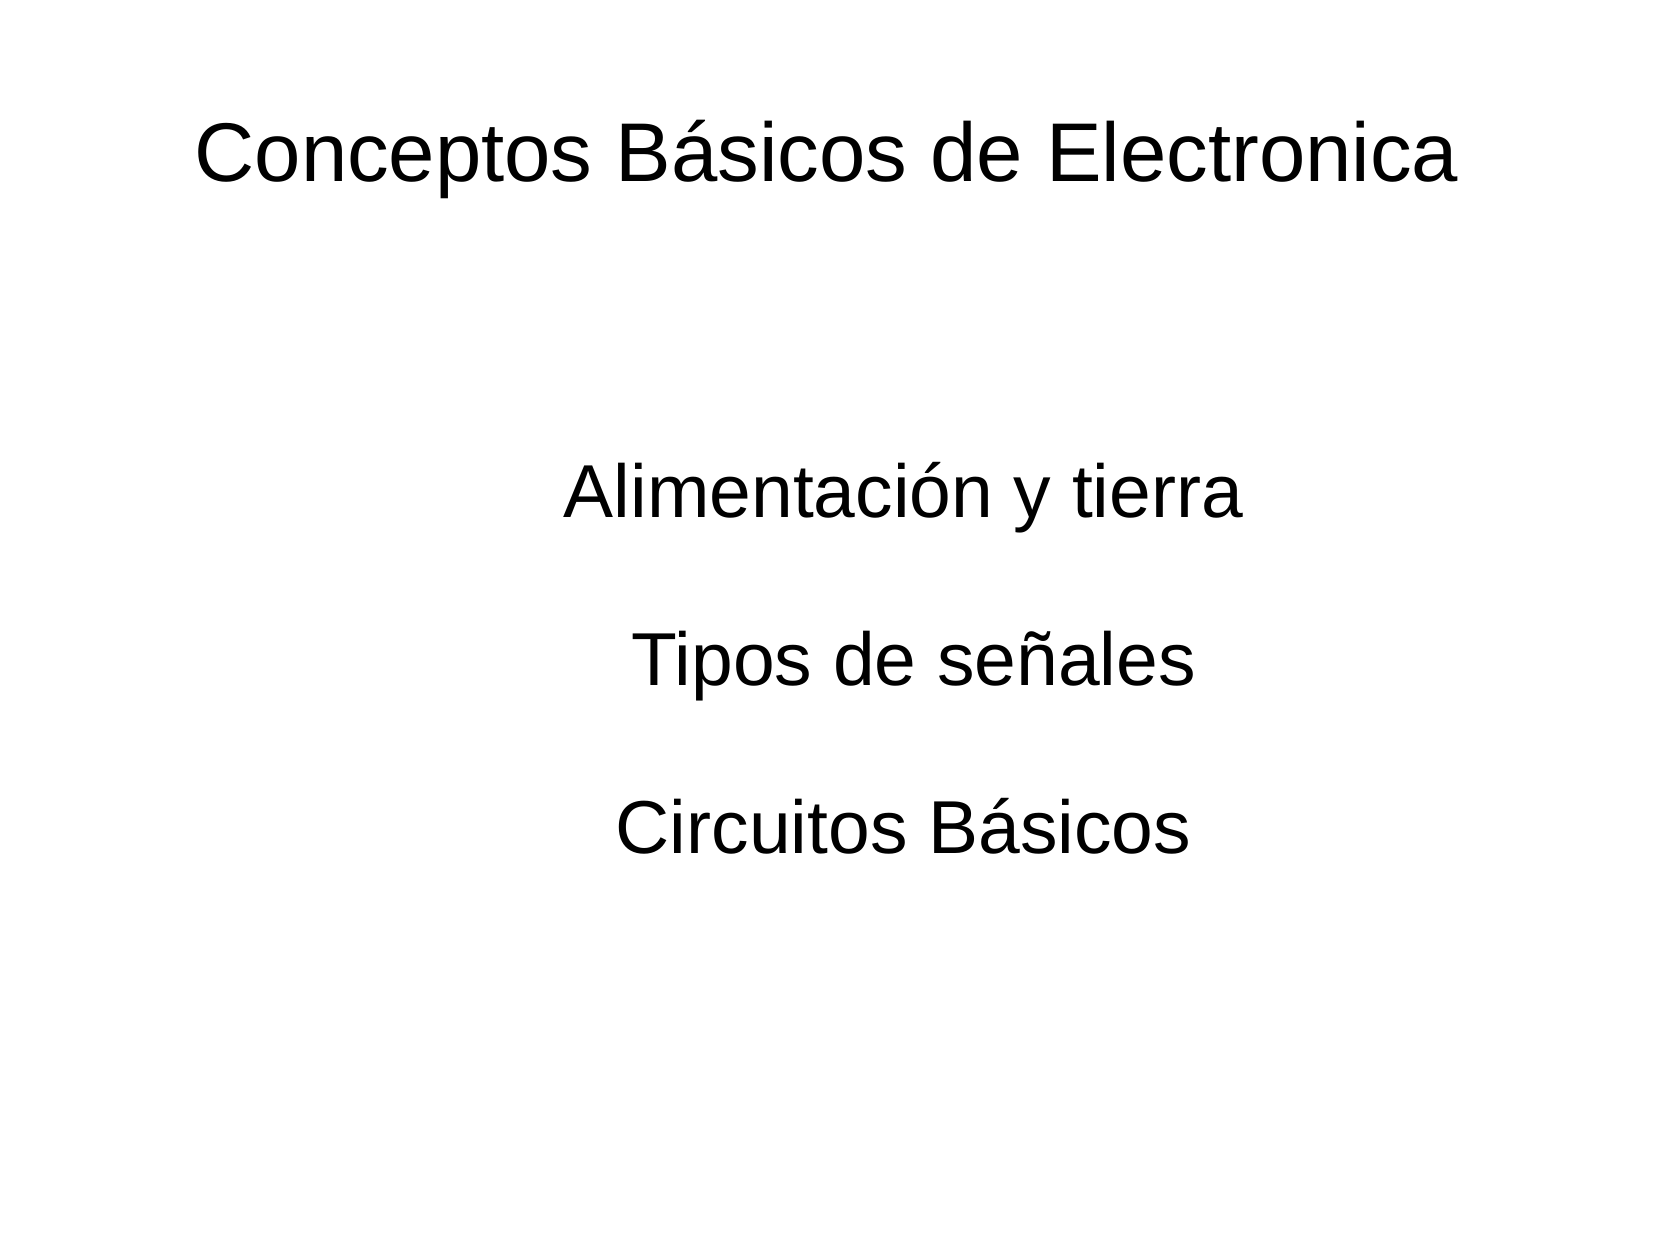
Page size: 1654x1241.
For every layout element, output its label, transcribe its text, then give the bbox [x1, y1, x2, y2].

text_box Alimentación y tierra Tipos de señales Circuitos Básicos [295, 307, 1512, 1182]
title Conceptos Básicos de Electronica [82, 49, 1571, 257]
